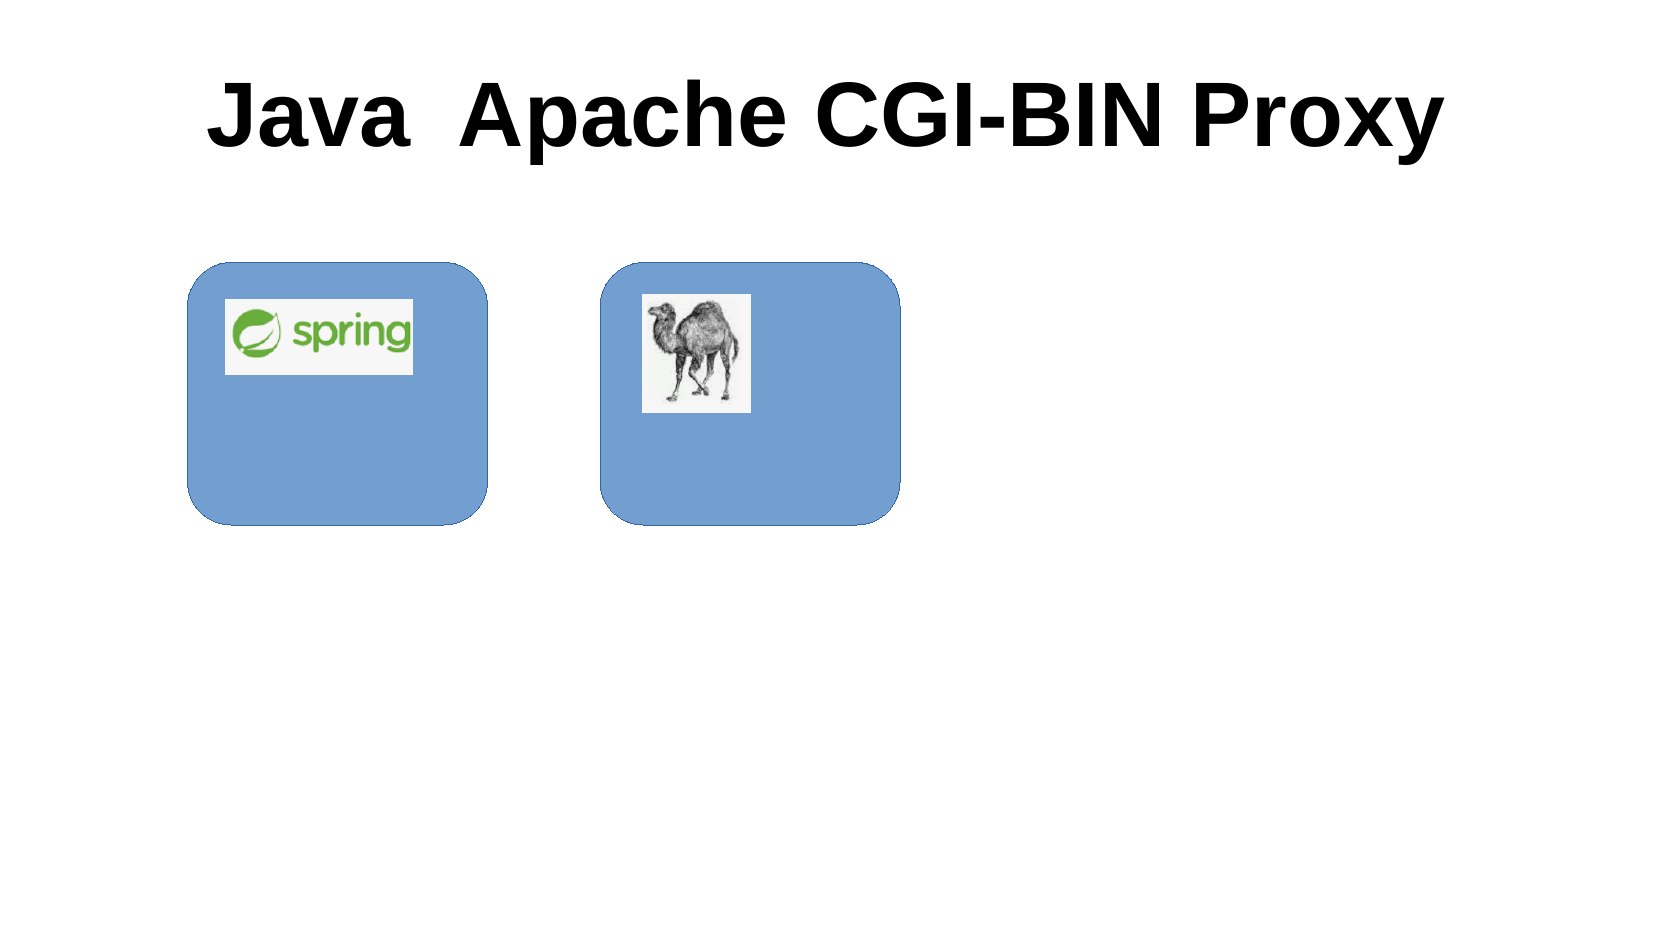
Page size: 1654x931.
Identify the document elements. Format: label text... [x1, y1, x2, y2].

text_box [600, 262, 901, 526]
picture [225, 299, 413, 376]
picture [642, 294, 751, 413]
text_box [187, 262, 488, 526]
title Java Apache CGI-BIN Proxy [82, 37, 1571, 193]
